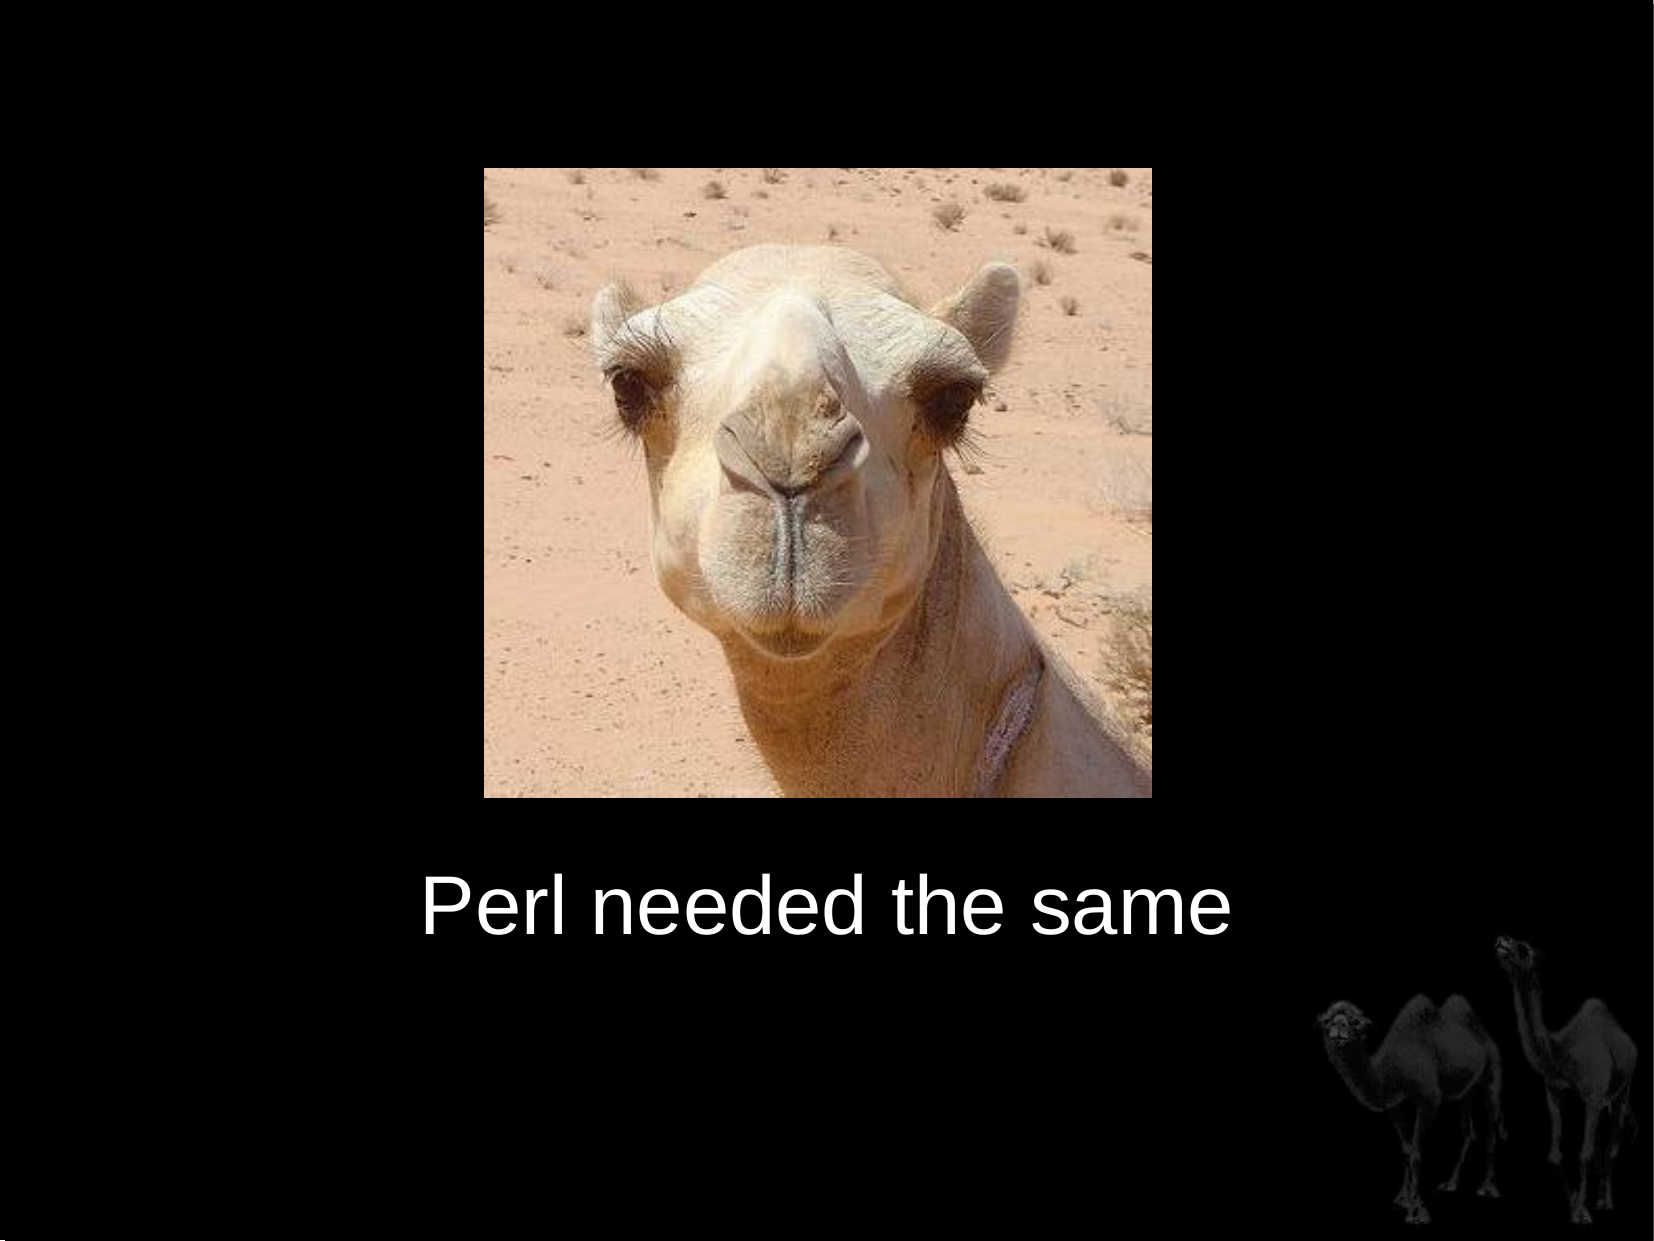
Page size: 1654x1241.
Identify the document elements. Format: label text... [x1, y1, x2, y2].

picture [5, 4, 1654, 1241]
subtitle Perl needed the same [82, 59, 1571, 1102]
